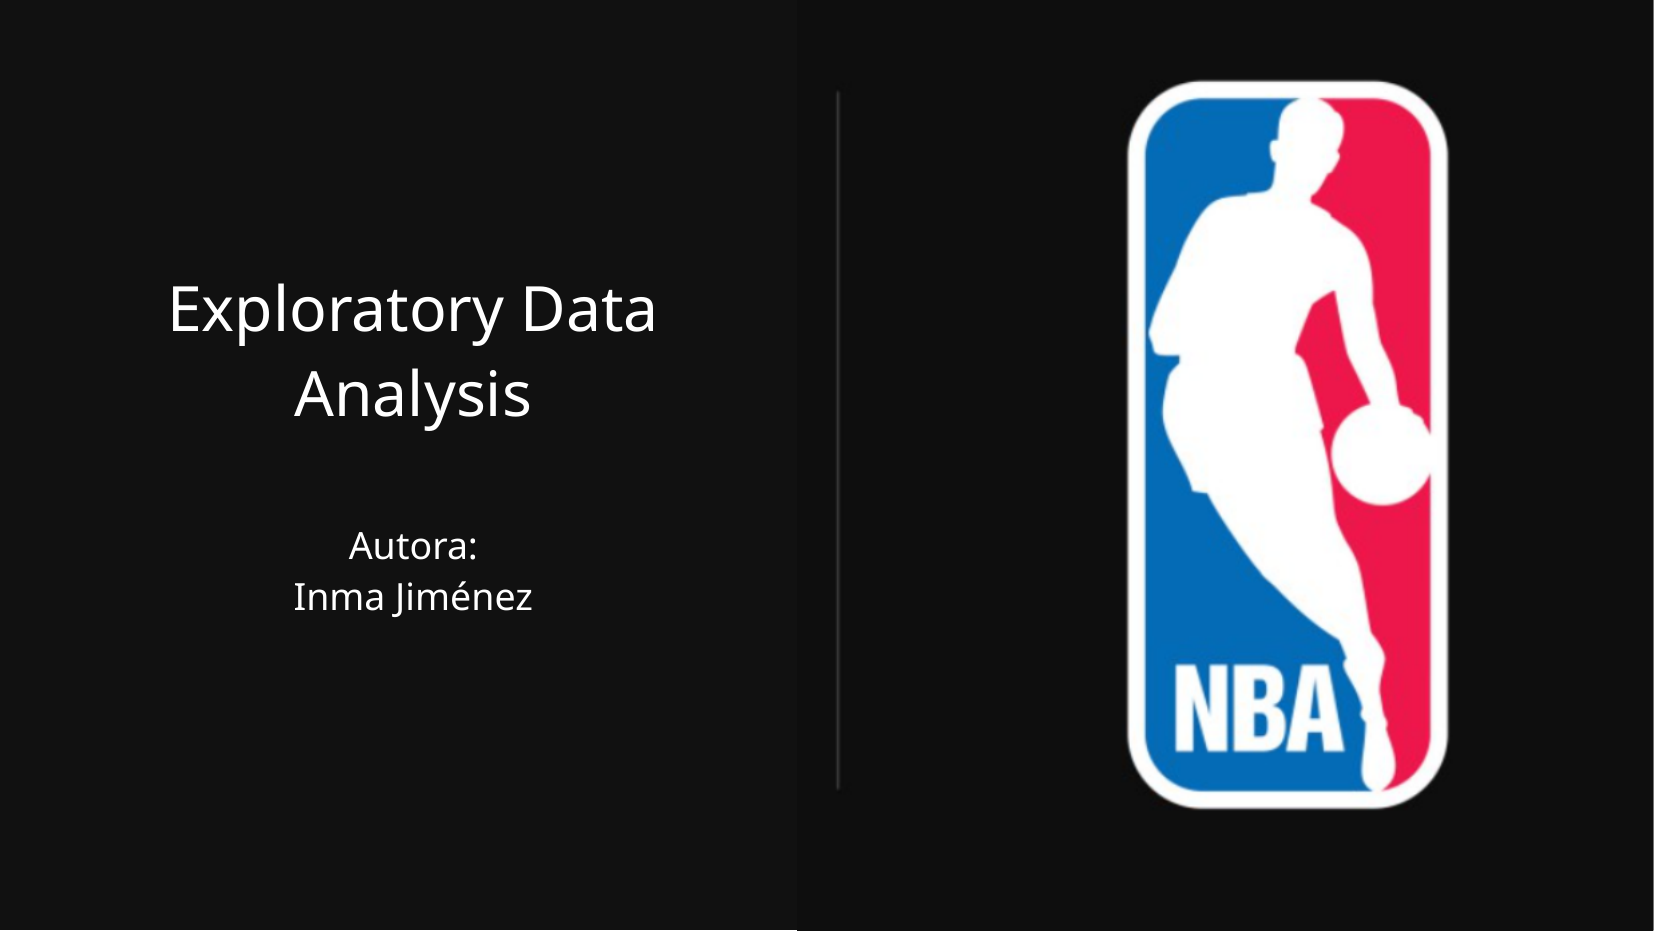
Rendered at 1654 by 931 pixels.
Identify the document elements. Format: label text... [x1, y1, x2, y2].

text_box Exploratory Data Analysis Autora: Inma Jiménez [59, 88, 768, 798]
picture [797, 0, 1654, 931]
